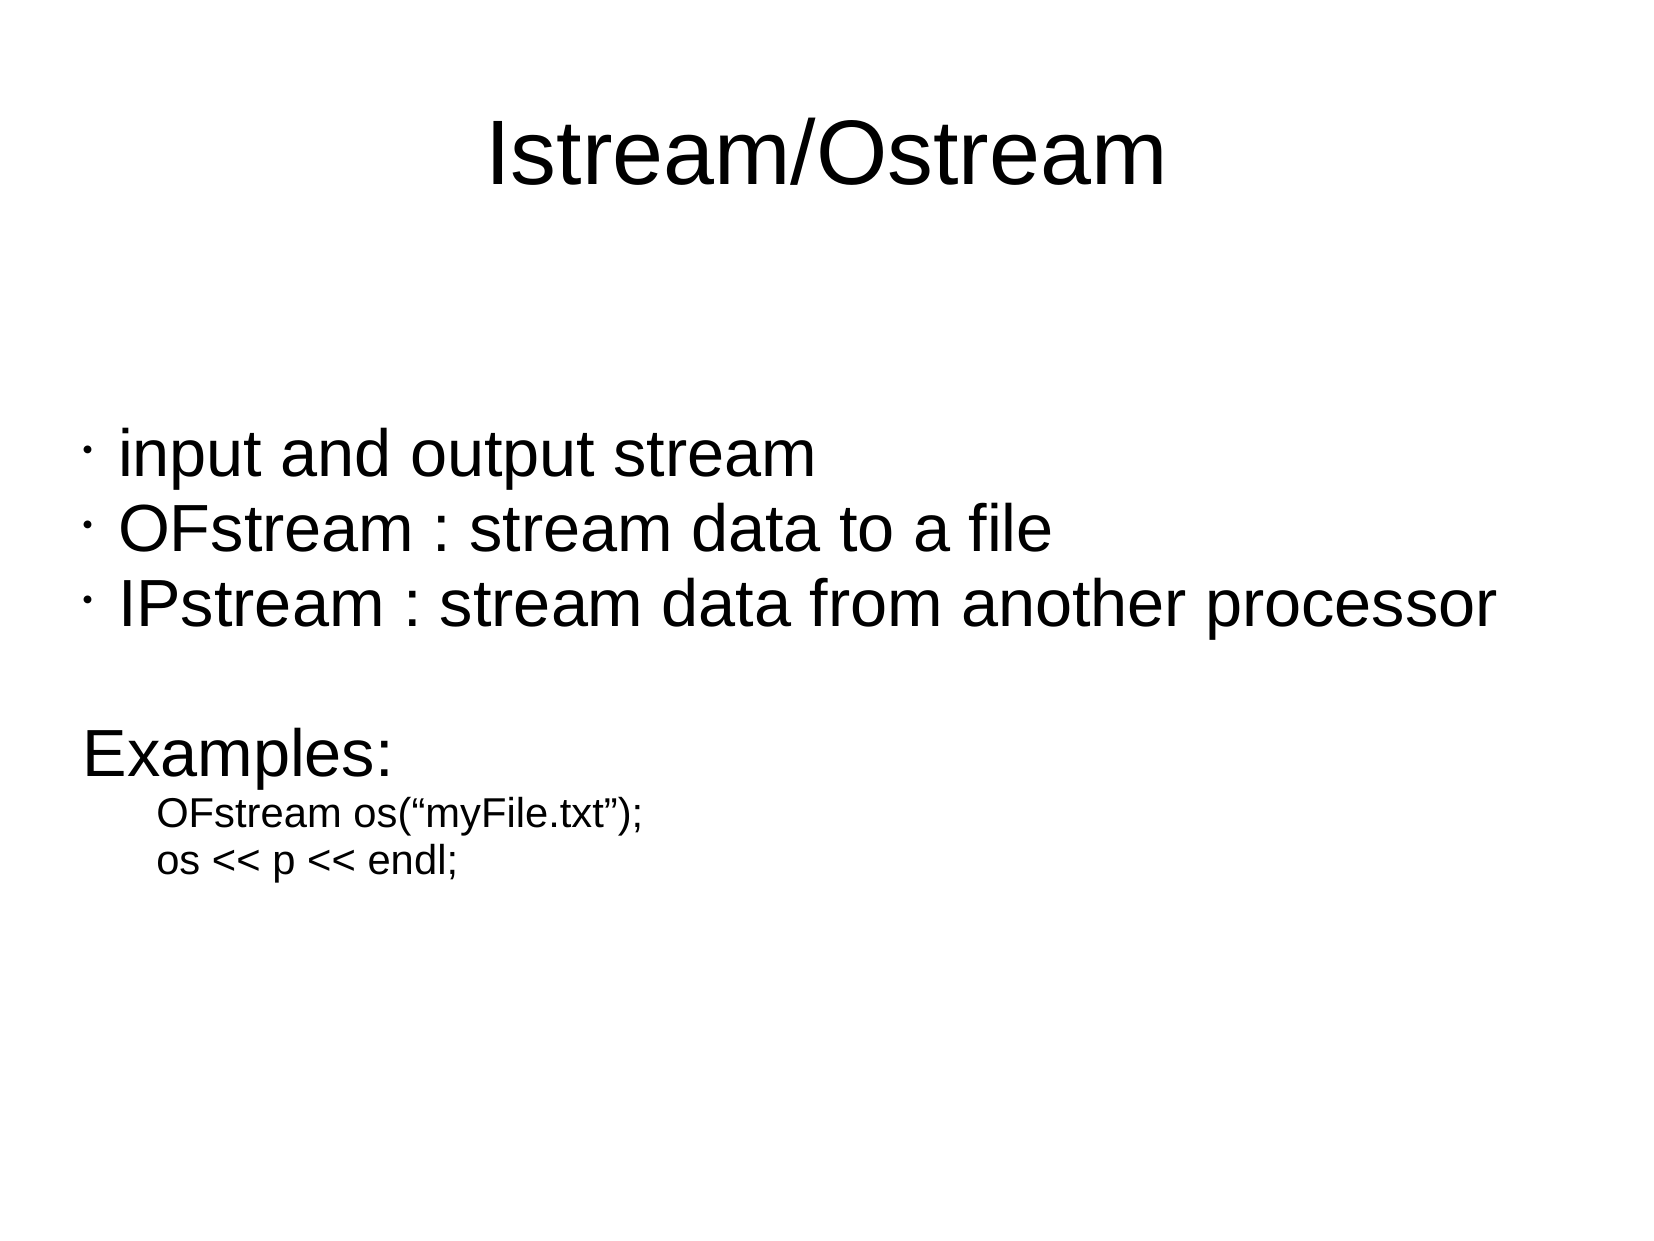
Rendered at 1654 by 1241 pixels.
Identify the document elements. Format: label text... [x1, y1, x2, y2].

title Istream/Ostream [82, 49, 1571, 257]
subtitle input and output stream OFstream : stream data to a file IPstream : stream data from another processor Examples: OFstream os(“myFile.txt”); os << p << endl; [82, 290, 1571, 1010]
